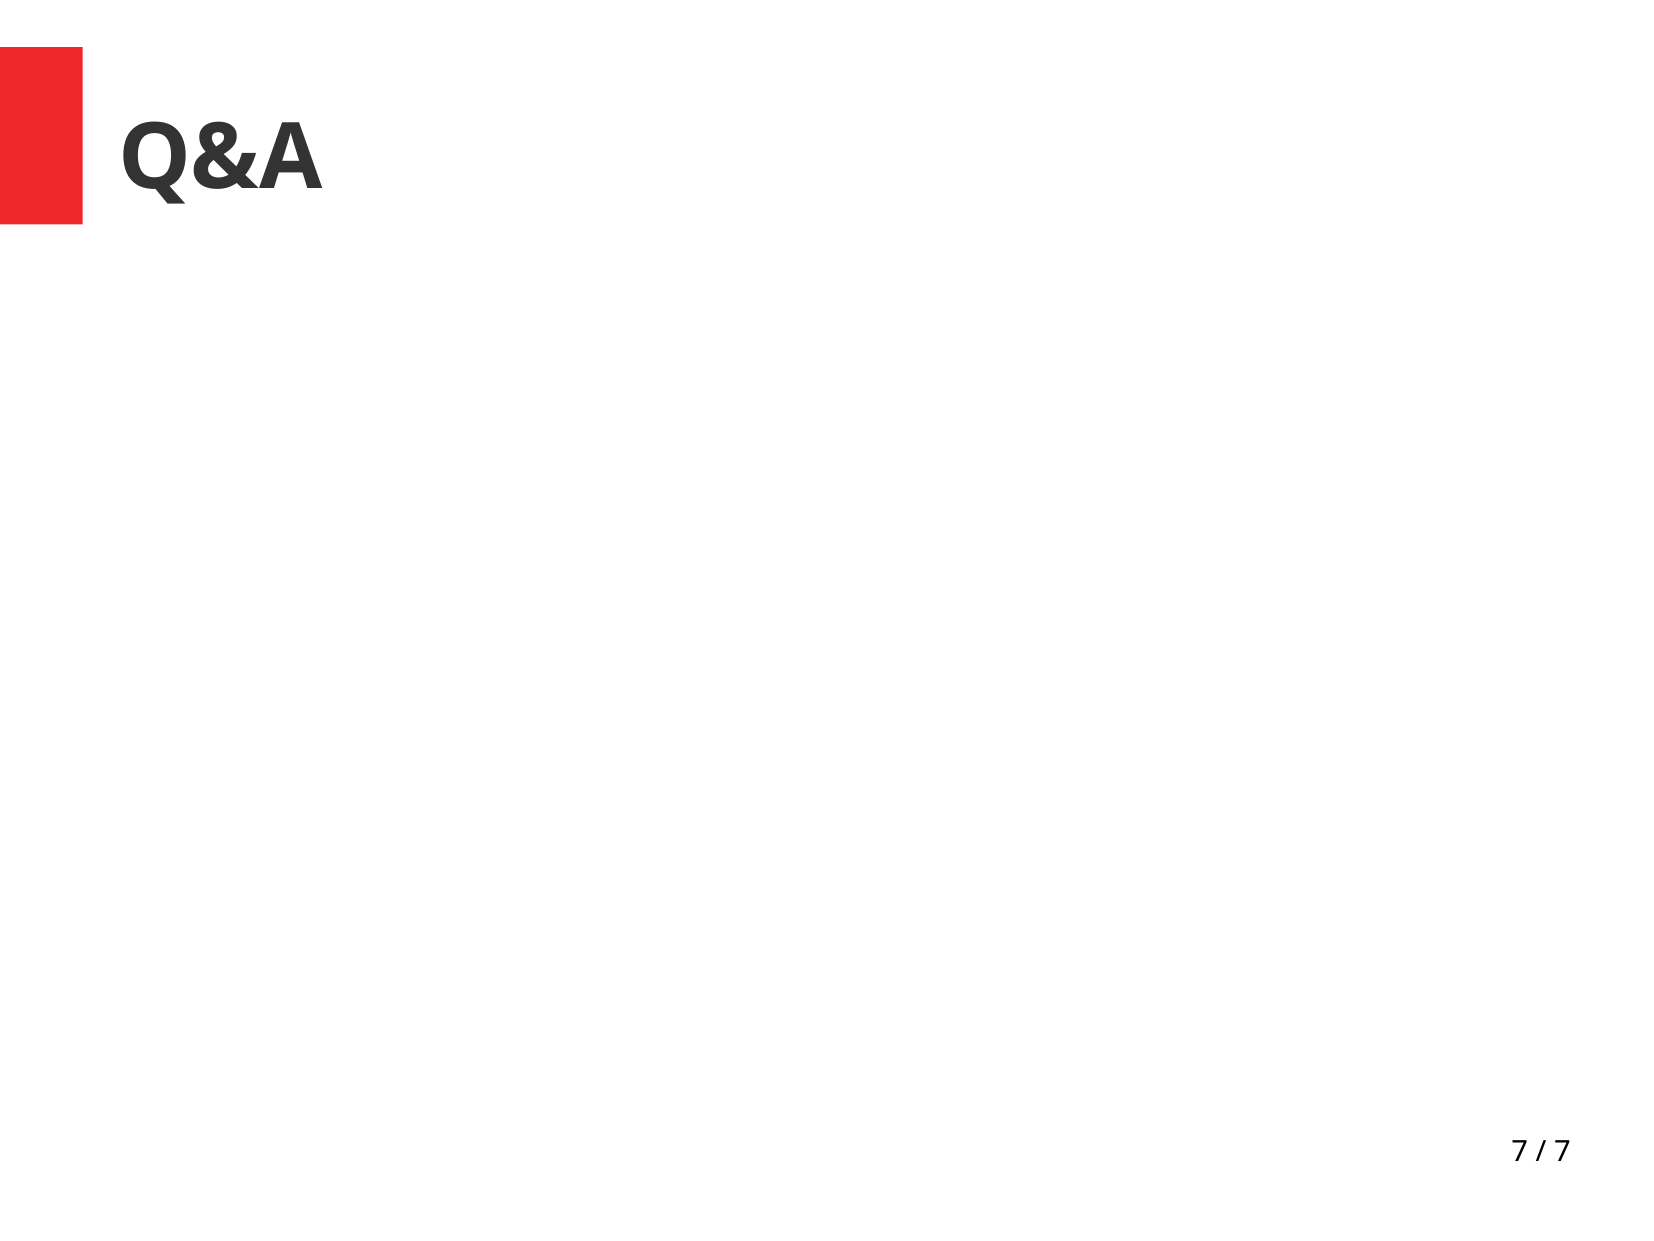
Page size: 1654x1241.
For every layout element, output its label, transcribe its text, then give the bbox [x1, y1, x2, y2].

title Q&A [118, 49, 1571, 257]
